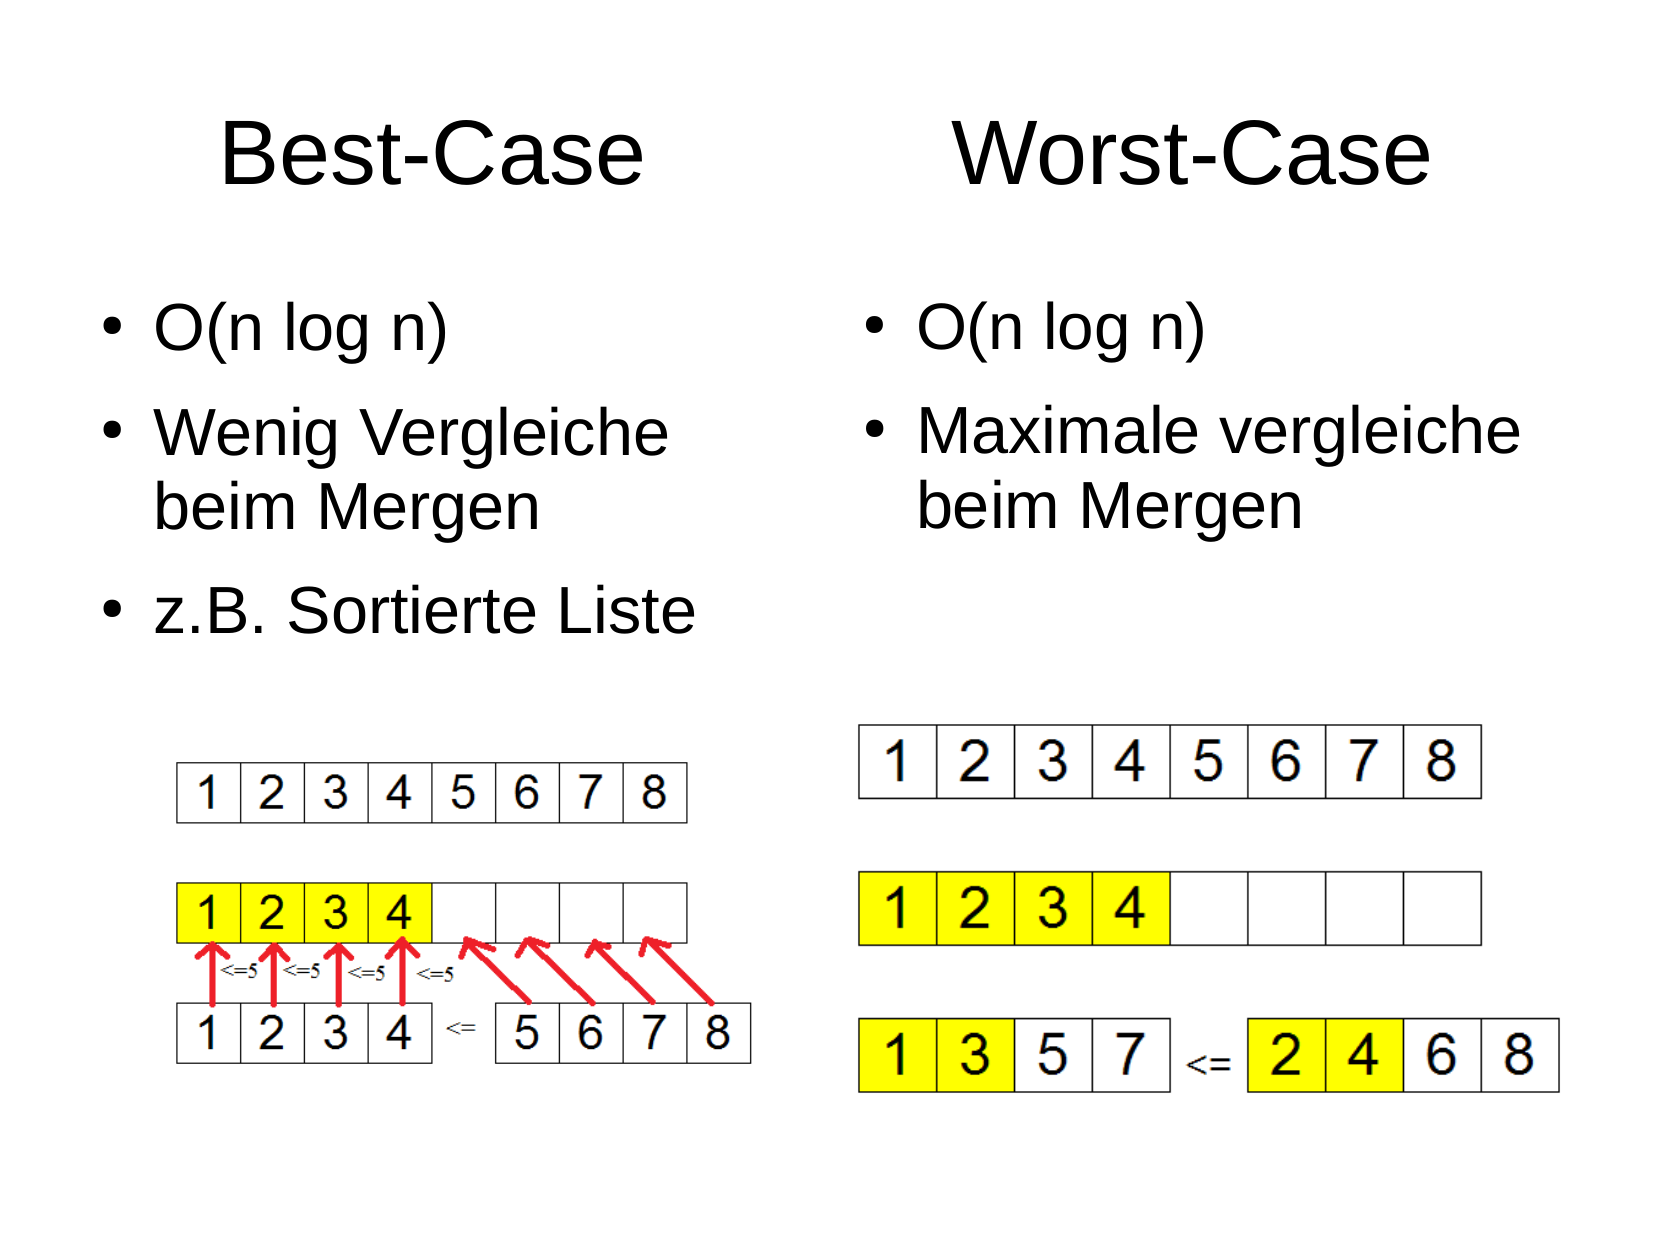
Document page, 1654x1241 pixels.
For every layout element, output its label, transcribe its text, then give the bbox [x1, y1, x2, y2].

picture [845, 723, 1572, 1102]
picture [82, 723, 809, 1103]
list O(n log n) Wenig Vergleiche beim Mergen z.B. Sortierte Liste [82, 290, 809, 681]
list O(n log n) Maximale vergleiche beim Mergen [845, 290, 1572, 681]
title Best-Case Worst-Case [82, 49, 1571, 257]
